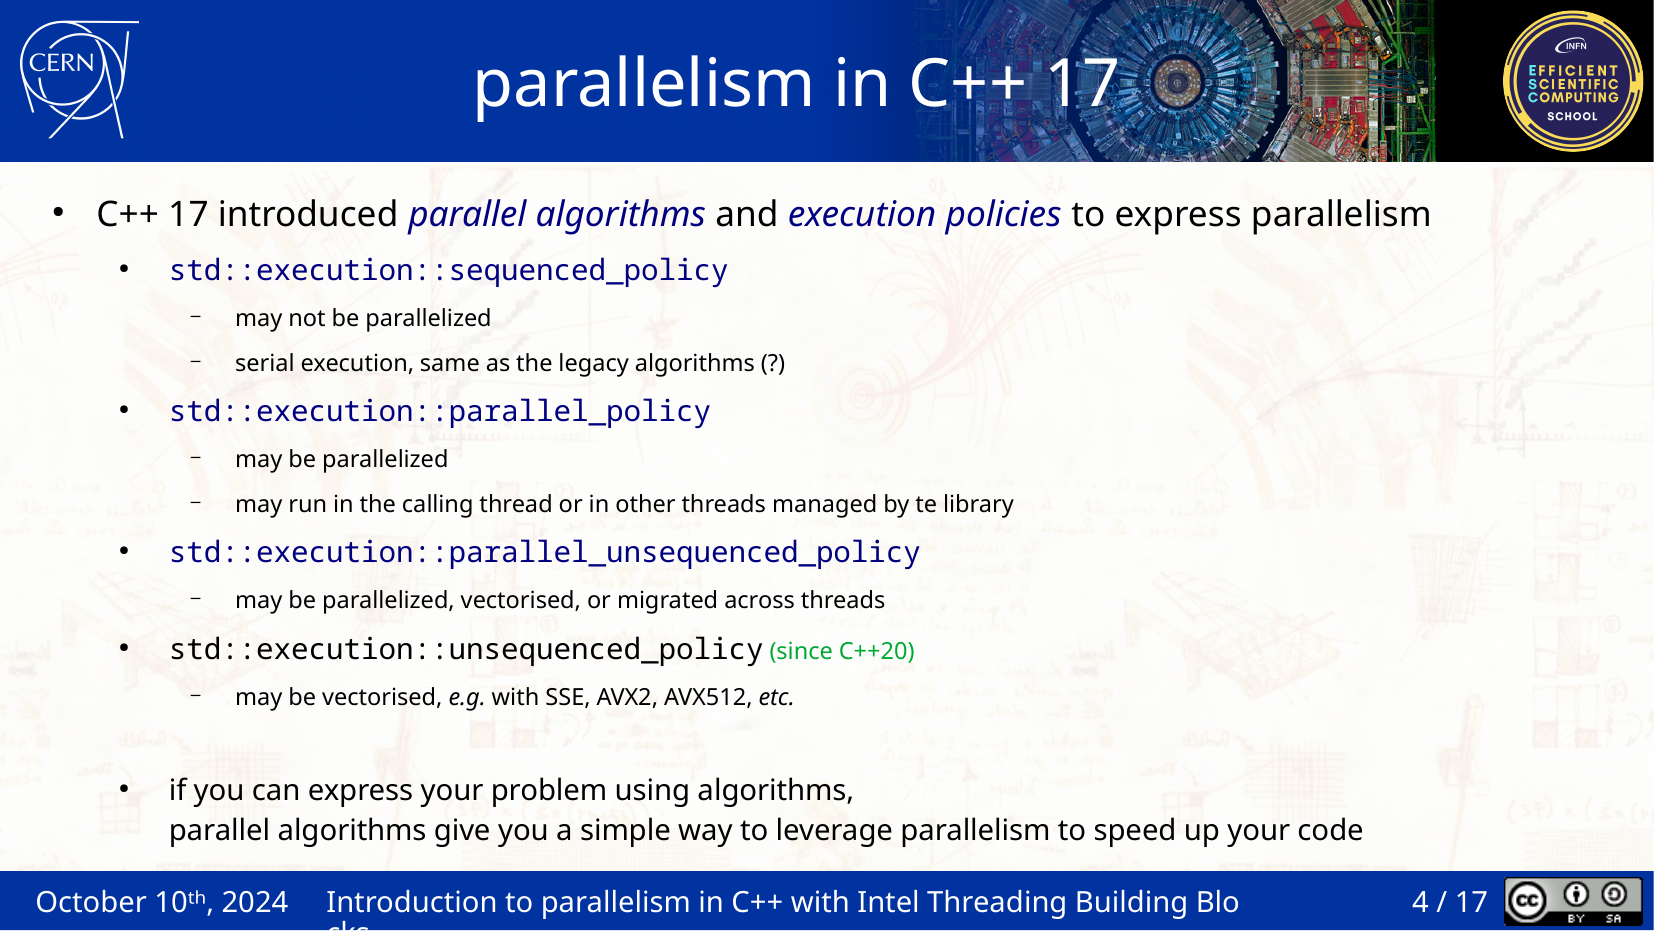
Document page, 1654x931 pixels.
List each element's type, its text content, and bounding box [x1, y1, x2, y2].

picture [0, 0, 165, 162]
picture [1504, 877, 1643, 926]
list C++ 17 introduced parallel algorithms and execution policies to express parallelism std::execution::sequenced_policy may not be parallelized serial execution, same as the legacy algorithms (?) std::execution::parallel_policy may be parallelized may run in the calling thread or in other threads managed by te library std::execution::parallel_unsequenced_policy may be parallelized, vectorised, or migrated across threads std::execution::unsequenced_policy (since C++20) may be vectorised, e.g. with SSE, AVX2, AVX512, etc. if you can express your problem using algorithms, parallel algorithms give you a simple way to leverage parallelism to speed up your code [35, 188, 1619, 851]
title parallelism in C++ 17 [165, 0, 1430, 162]
picture [1430, 0, 1654, 162]
